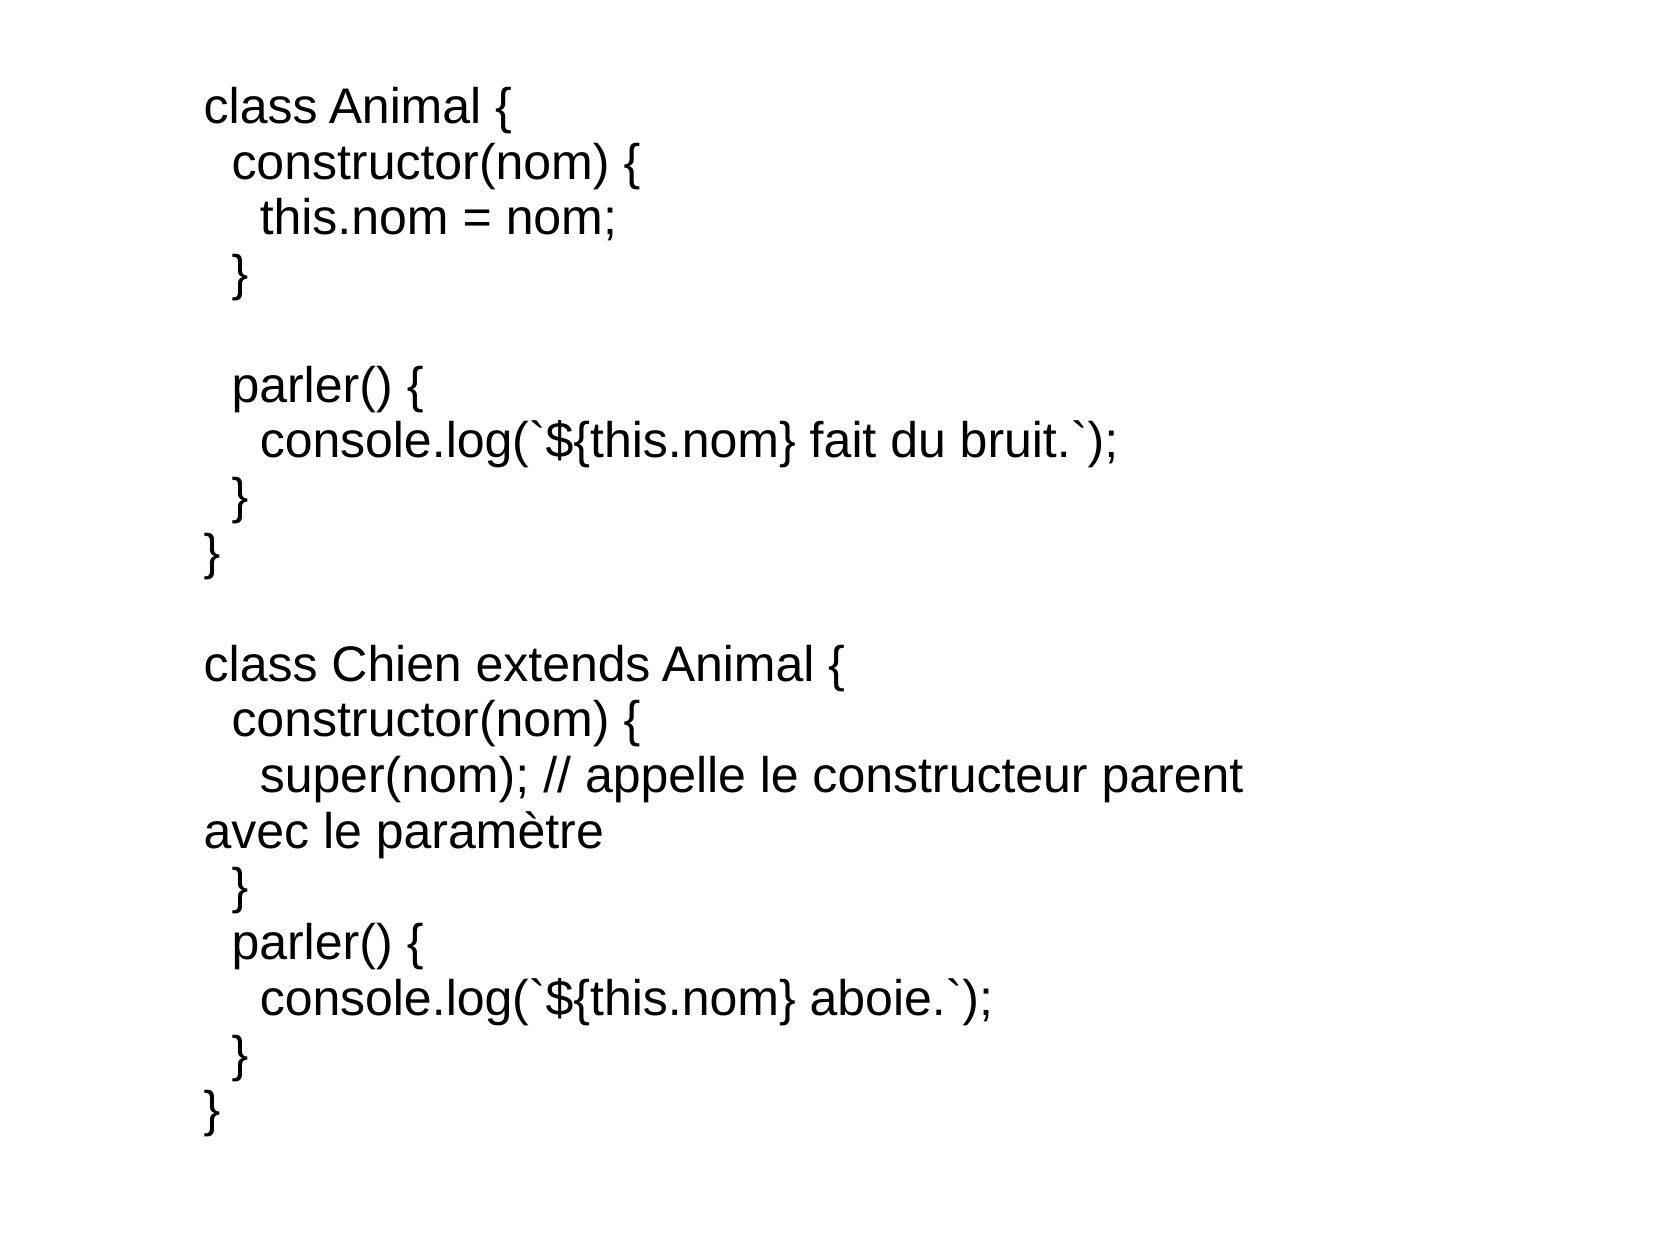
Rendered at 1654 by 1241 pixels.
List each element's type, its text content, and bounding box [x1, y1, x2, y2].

text_box class Animal { constructor(nom) { this.nom = nom; } parler() { console.log(`${this.nom} fait du bruit.`); } } class Chien extends Animal { constructor(nom) { super(nom); // appelle le constructeur parent avec le paramètre } parler() { console.log(`${this.nom} aboie.`); } } [188, 70, 1308, 1145]
